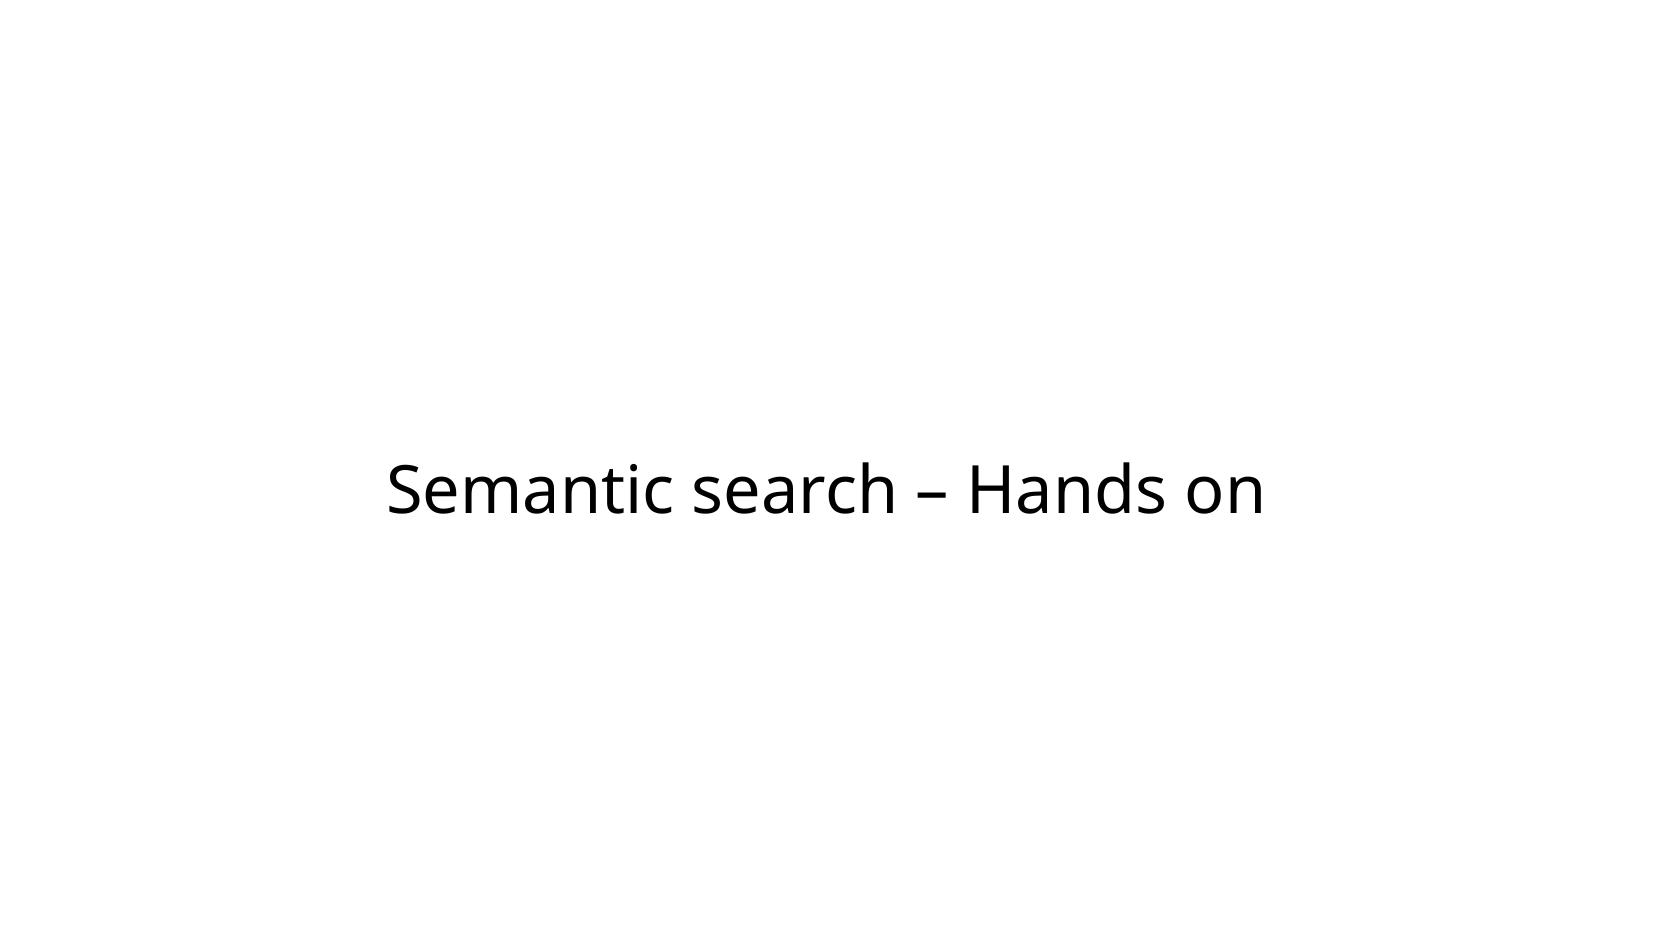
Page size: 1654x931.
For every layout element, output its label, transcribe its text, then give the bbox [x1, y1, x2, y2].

subtitle Semantic search – Hands on [82, 217, 1571, 758]
